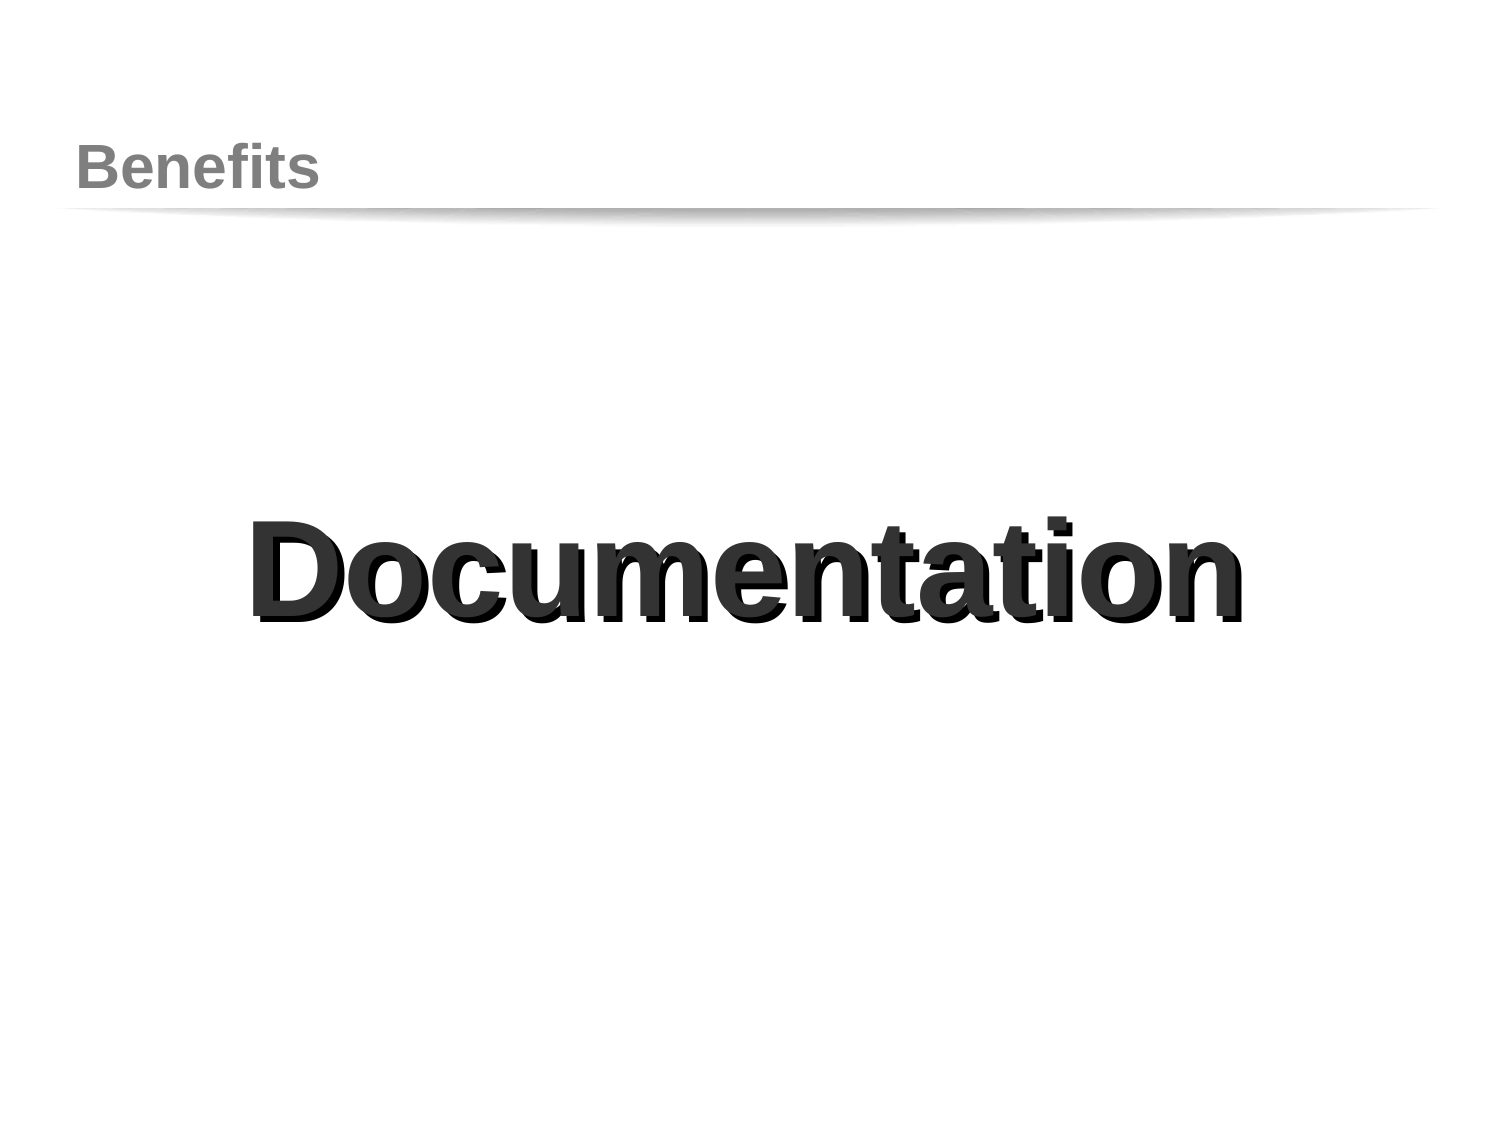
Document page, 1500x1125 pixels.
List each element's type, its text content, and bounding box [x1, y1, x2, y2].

title Benefits [75, 71, 1426, 203]
text_box Documentation [244, 479, 1256, 646]
